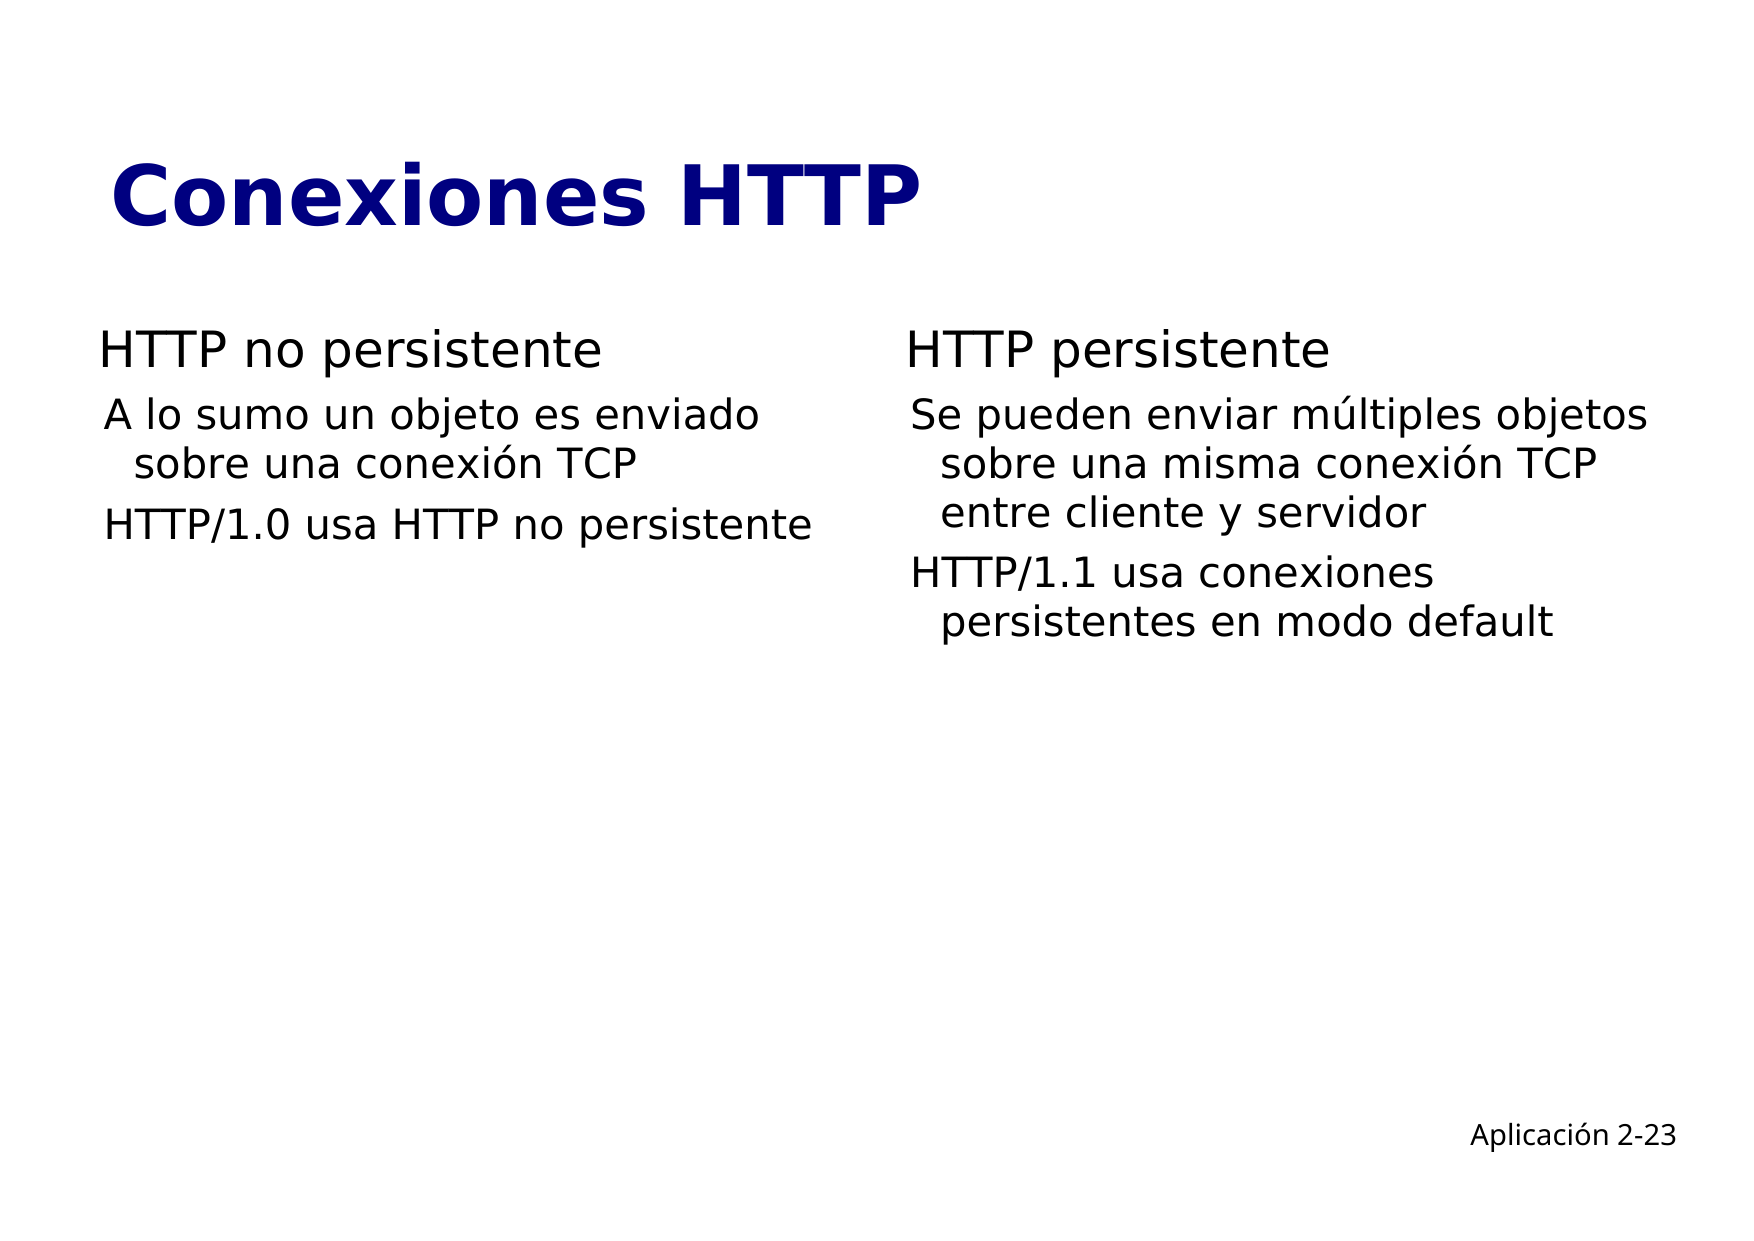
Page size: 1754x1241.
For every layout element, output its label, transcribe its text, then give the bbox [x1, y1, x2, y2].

list HTTP persistente Se pueden enviar múltiples objetos sobre una misma conexión TCP entre cliente y servidor HTTP/1.1 usa conexiones persistentes en modo default [902, 320, 1672, 777]
list HTTP no persistente A lo sumo un objeto es enviado sobre una conexión TCP HTTP/1.0 usa HTTP no persistente [95, 320, 865, 671]
title Conexiones HTTP [95, 88, 1671, 305]
